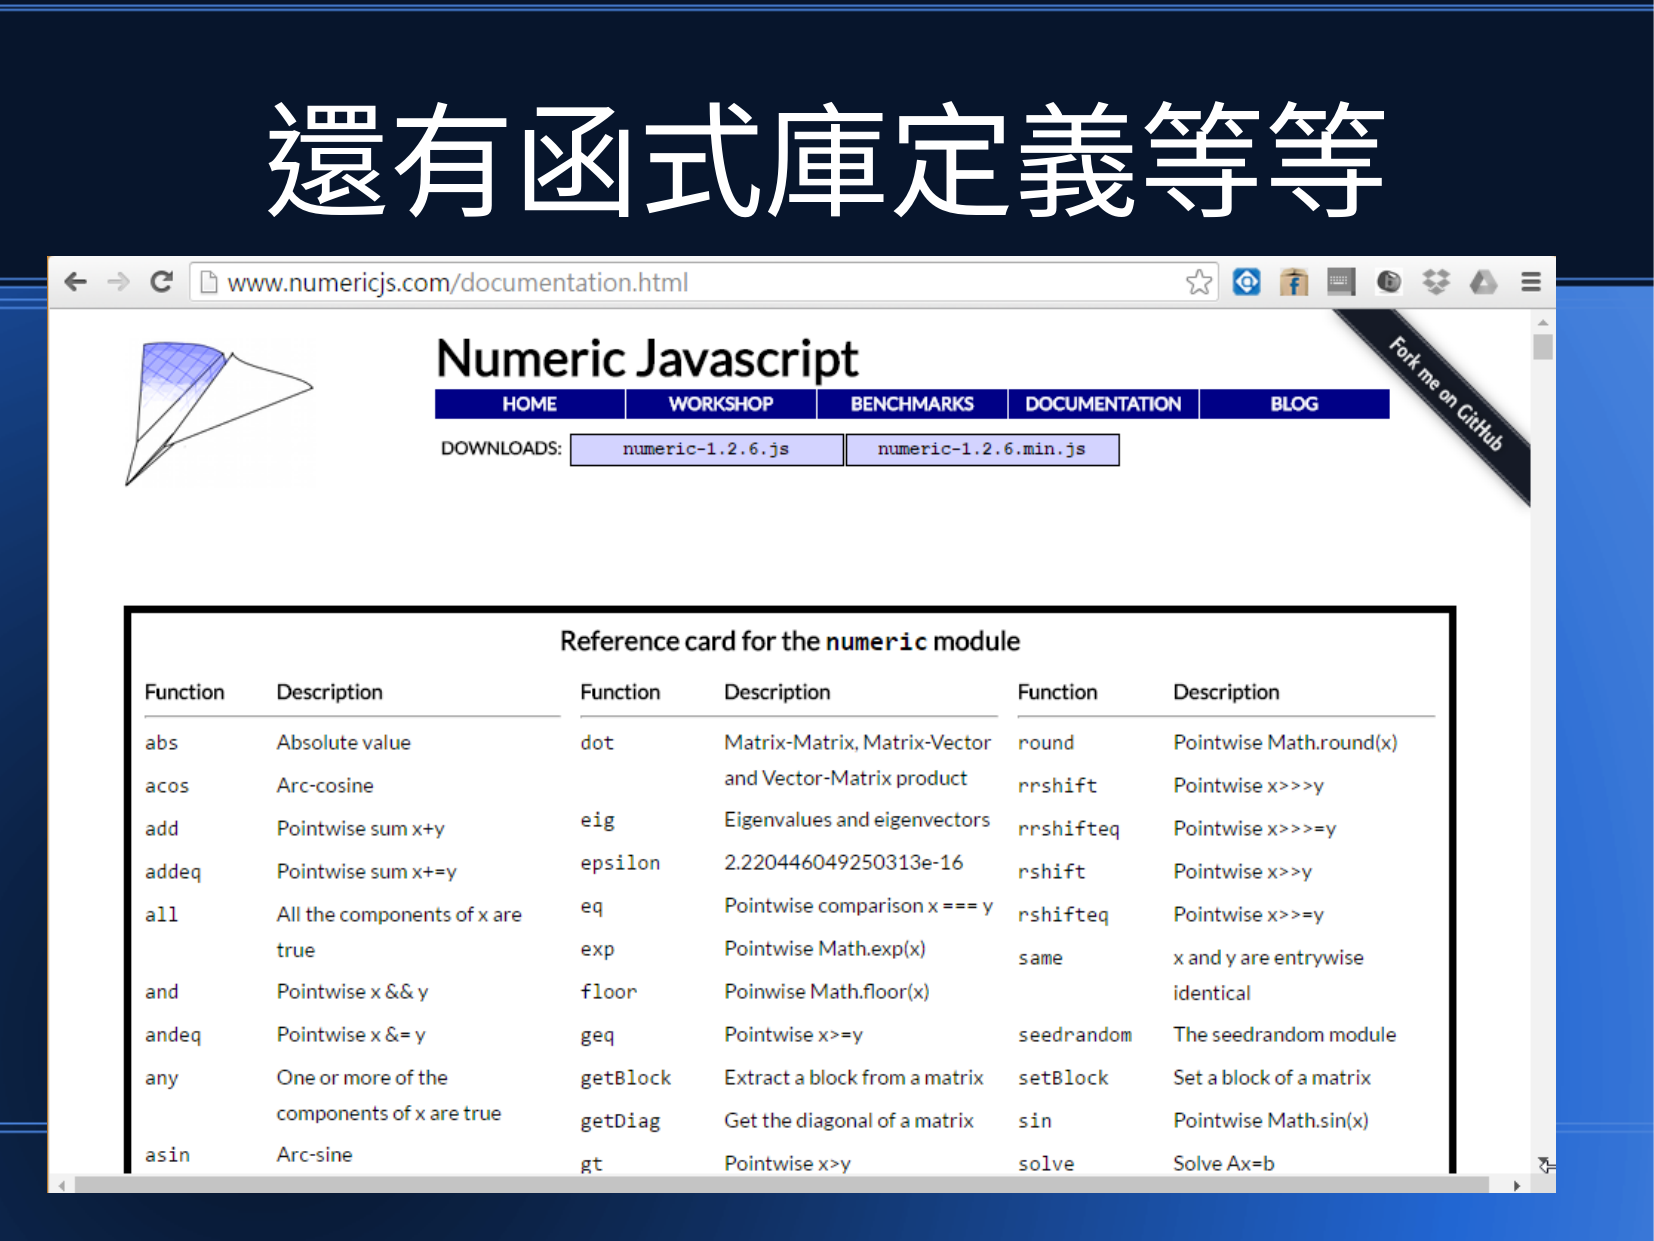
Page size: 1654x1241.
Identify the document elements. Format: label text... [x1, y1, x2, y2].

title 還有函式庫定義等等 [82, 49, 1571, 257]
picture [0, 0, 1654, 1241]
